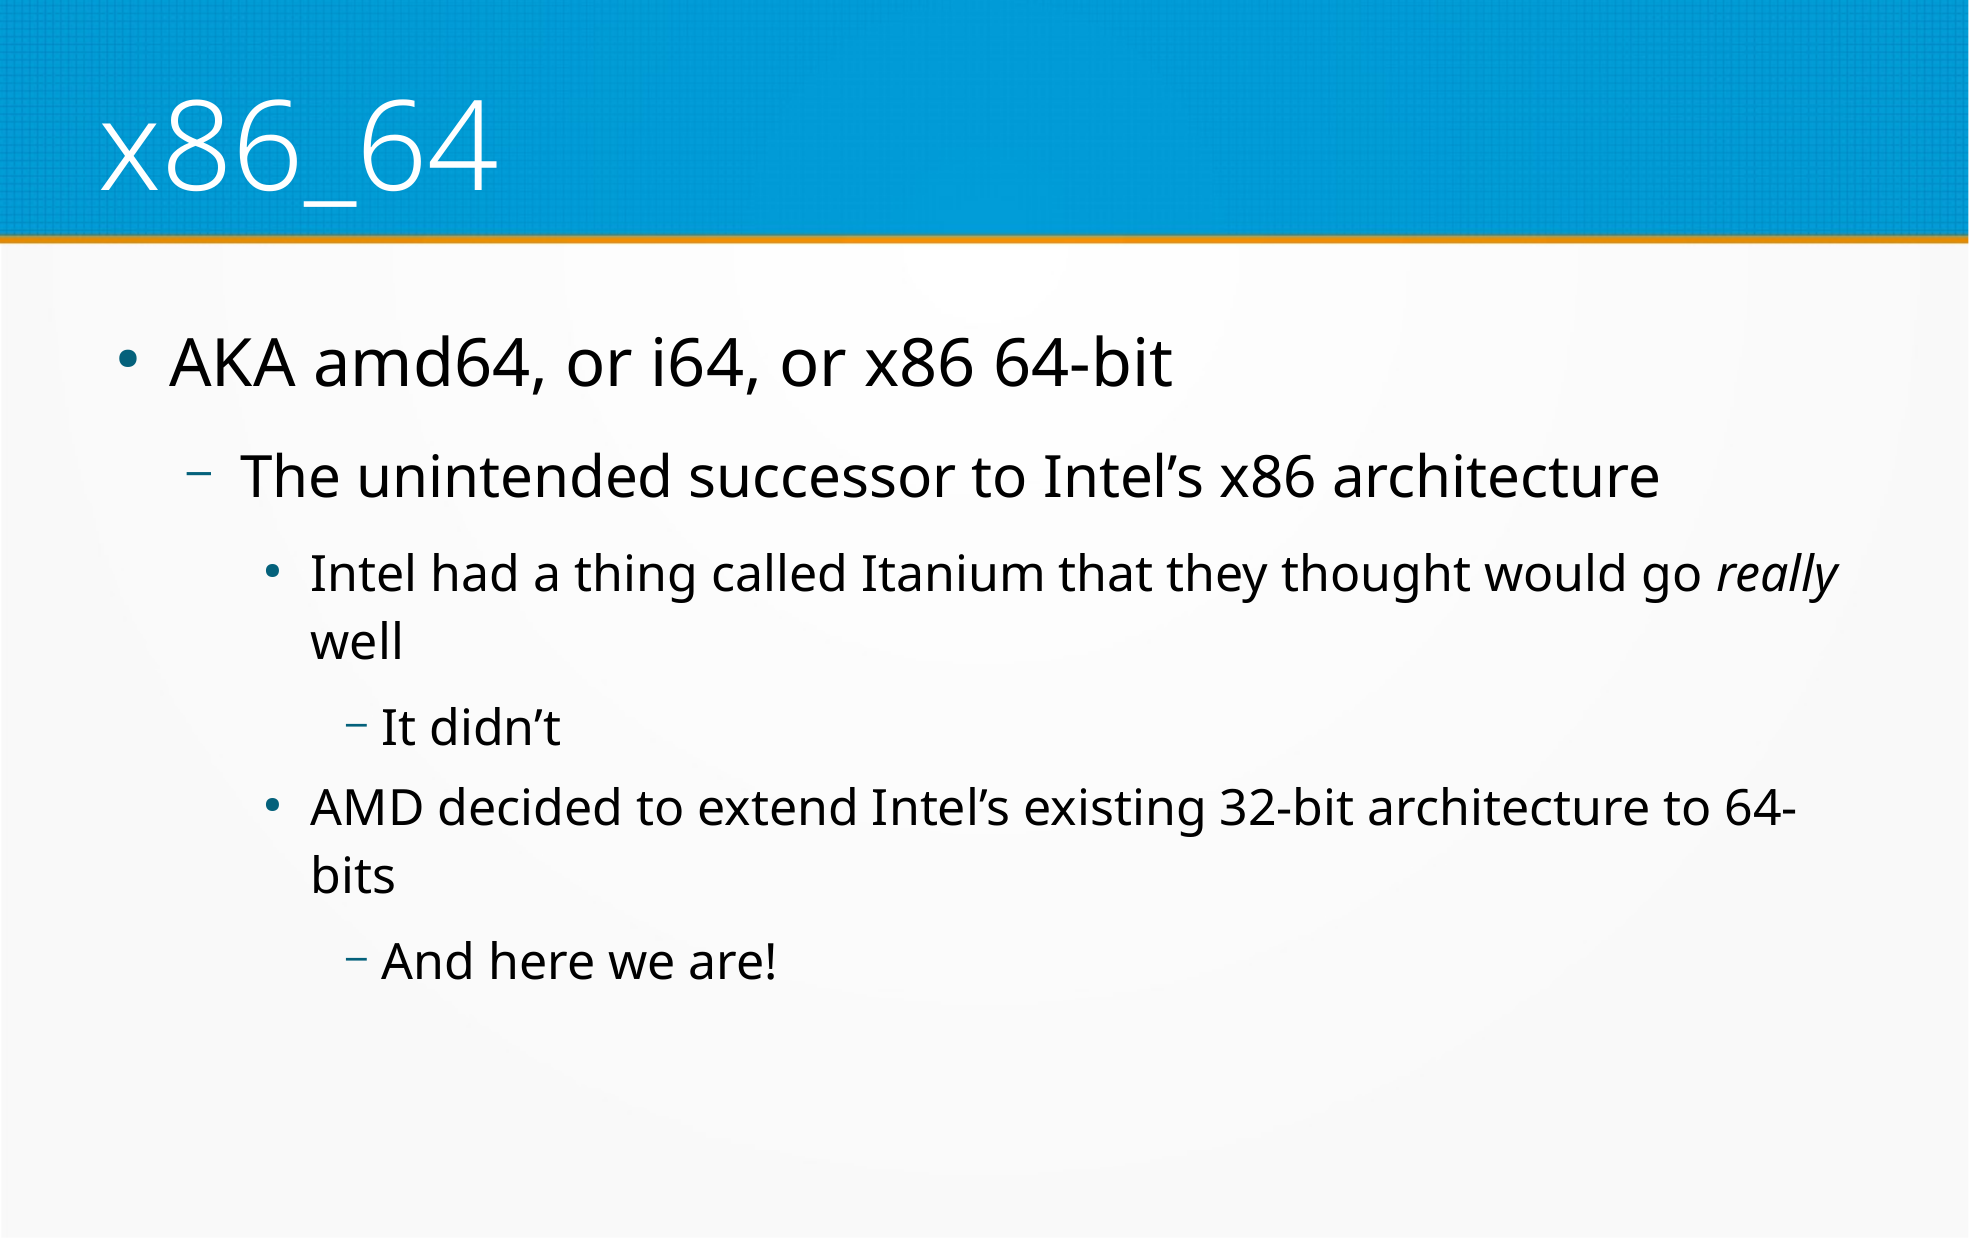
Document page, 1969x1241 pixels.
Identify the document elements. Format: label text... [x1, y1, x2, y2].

title x86_64 [98, 19, 1870, 227]
picture [0, 233, 1969, 1241]
list AKA amd64, or i64, or x86 64-bit The unintended successor to Intel’s x86 architecture Intel had a thing called Itanium that they thought would go really well It didn’t AMD decided to extend Intel’s existing 32-bit architecture to 64-bits And here we are! [98, 315, 1861, 1081]
